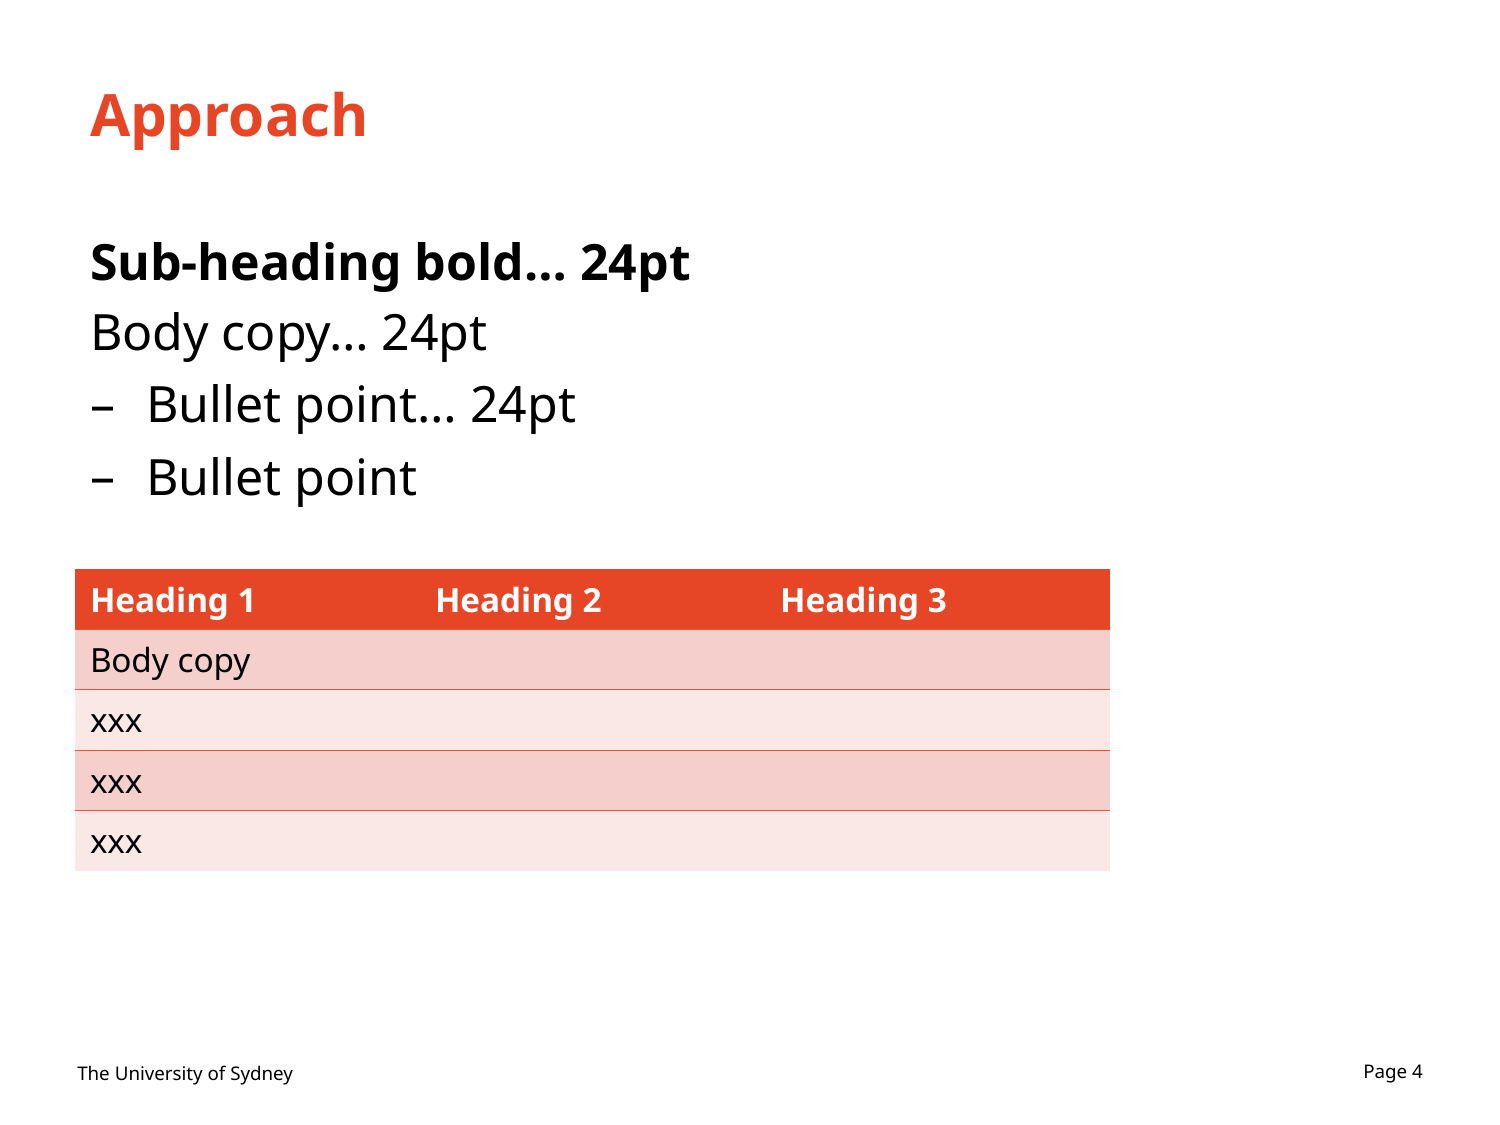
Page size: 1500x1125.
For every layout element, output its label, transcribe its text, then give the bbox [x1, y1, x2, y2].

table_cell [420, 690, 765, 750]
list Sub-heading bold… 24pt Body copy… 24pt Bullet point… 24pt Bullet point [75, 222, 1425, 1005]
table_cell xxx [75, 690, 420, 750]
table_cell [765, 811, 1110, 871]
title Approach [75, 19, 1425, 207]
table_cell xxx [75, 811, 420, 871]
table_header Heading 3 [765, 569, 1110, 629]
table_header Heading 1 [75, 569, 420, 629]
table_cell [765, 690, 1110, 750]
table_cell [420, 811, 765, 871]
table_cell [420, 630, 765, 689]
table_cell xxx [75, 751, 420, 810]
table_cell [765, 630, 1110, 689]
table_cell Body copy [75, 630, 420, 689]
table_cell [420, 751, 765, 810]
table_cell [765, 751, 1110, 810]
table_header Heading 2 [420, 569, 765, 629]
